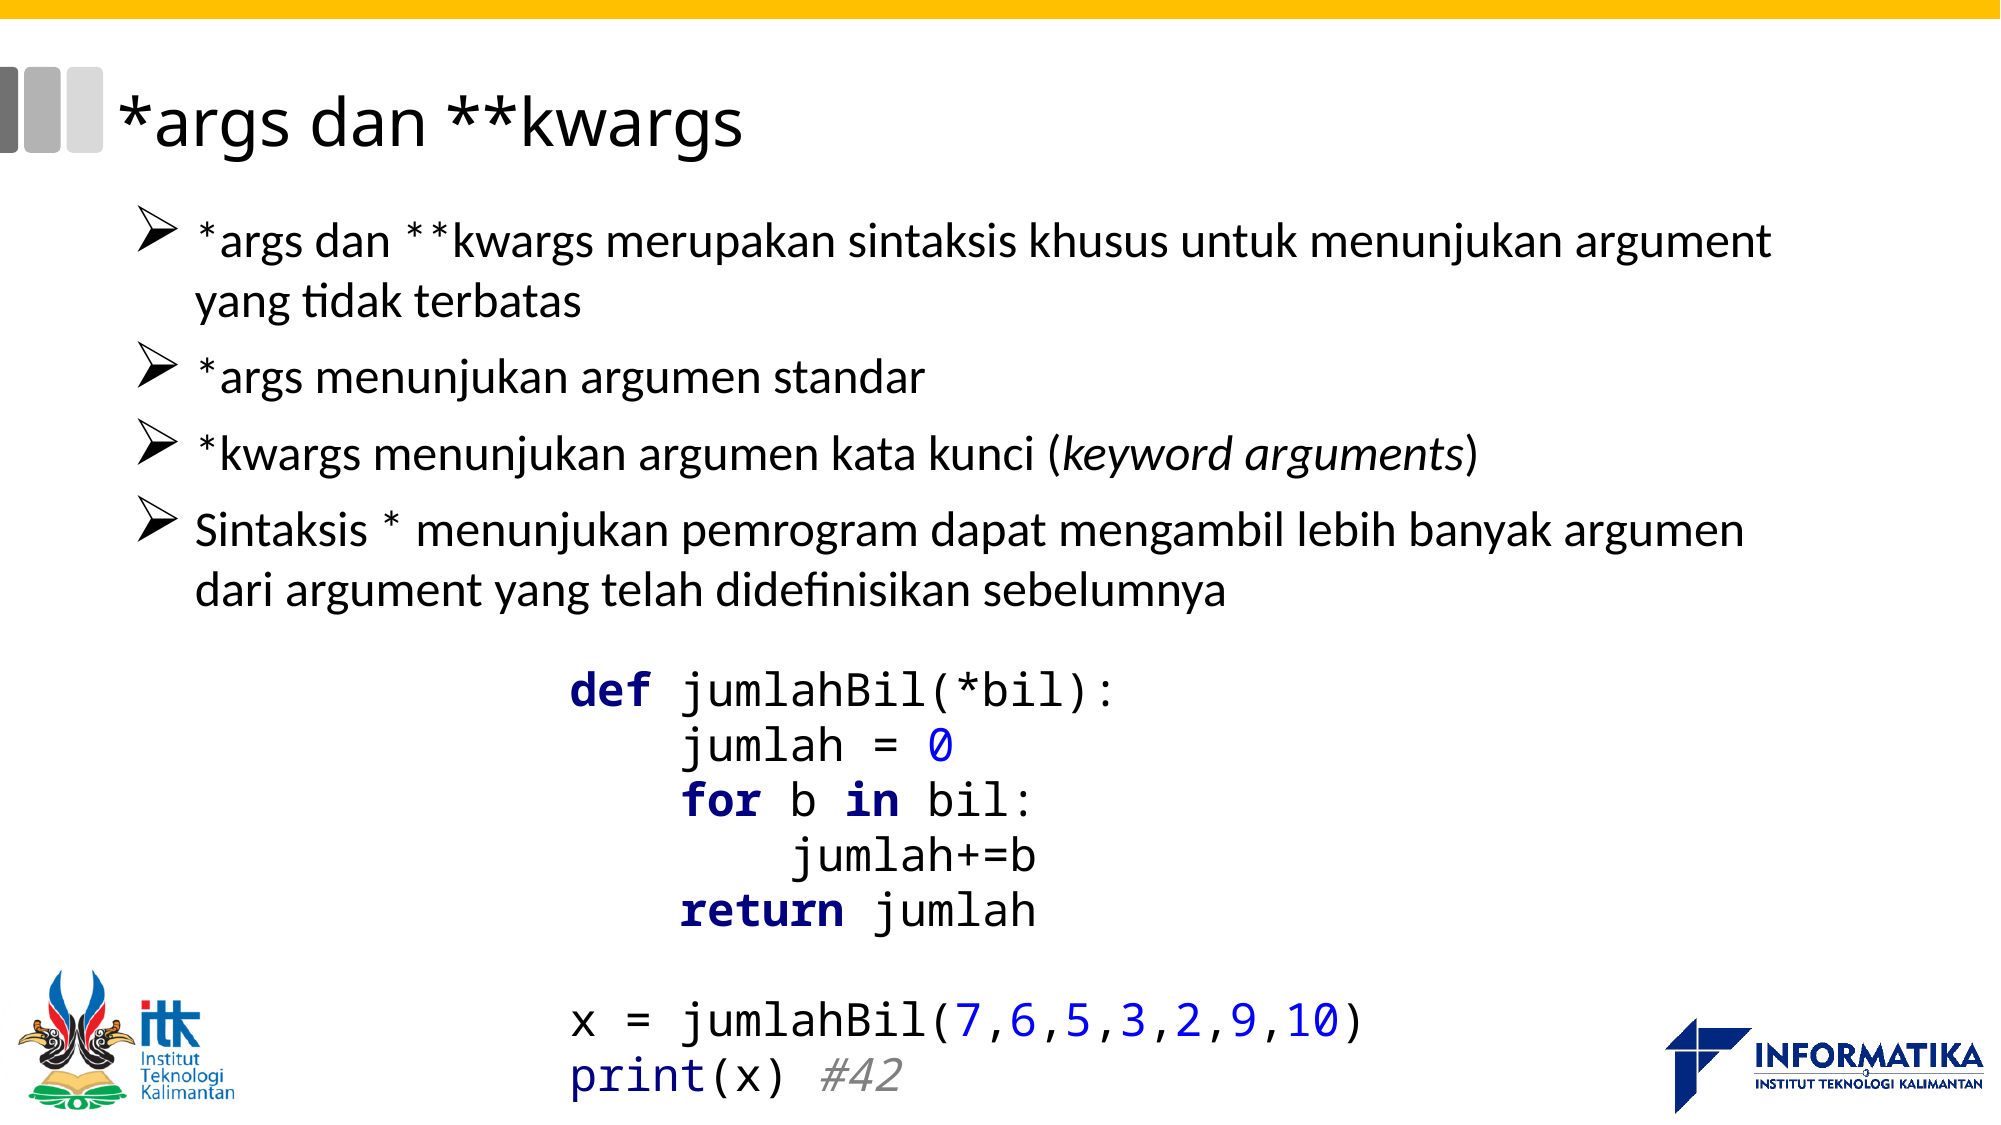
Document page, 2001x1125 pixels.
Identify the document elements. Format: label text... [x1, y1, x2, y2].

text_box *args dan **kwargs merupakan sintaksis khusus untuk menunjukan argument yang tidak terbatas *args menunjukan argumen standar *kwargs menunjukan argumen kata kunci (keyword arguments) Sintaksis * menunjukan pemrogram dapat mengambil lebih banyak argumen dari argument yang telah didefinisikan sebelumnya [117, 199, 1803, 625]
text_box [0, 0, 2000, 19]
text_box def jumlahBil(*bil): jumlah = 0 for b in bil: jumlah+=b return jumlah x = jumlahBil(7,6,5,3,2,9,10) print(x) #42 [549, 651, 1506, 1111]
title *args dan **kwargs [97, 68, 1823, 182]
picture [1664, 1017, 1984, 1114]
picture [0, 935, 253, 1125]
